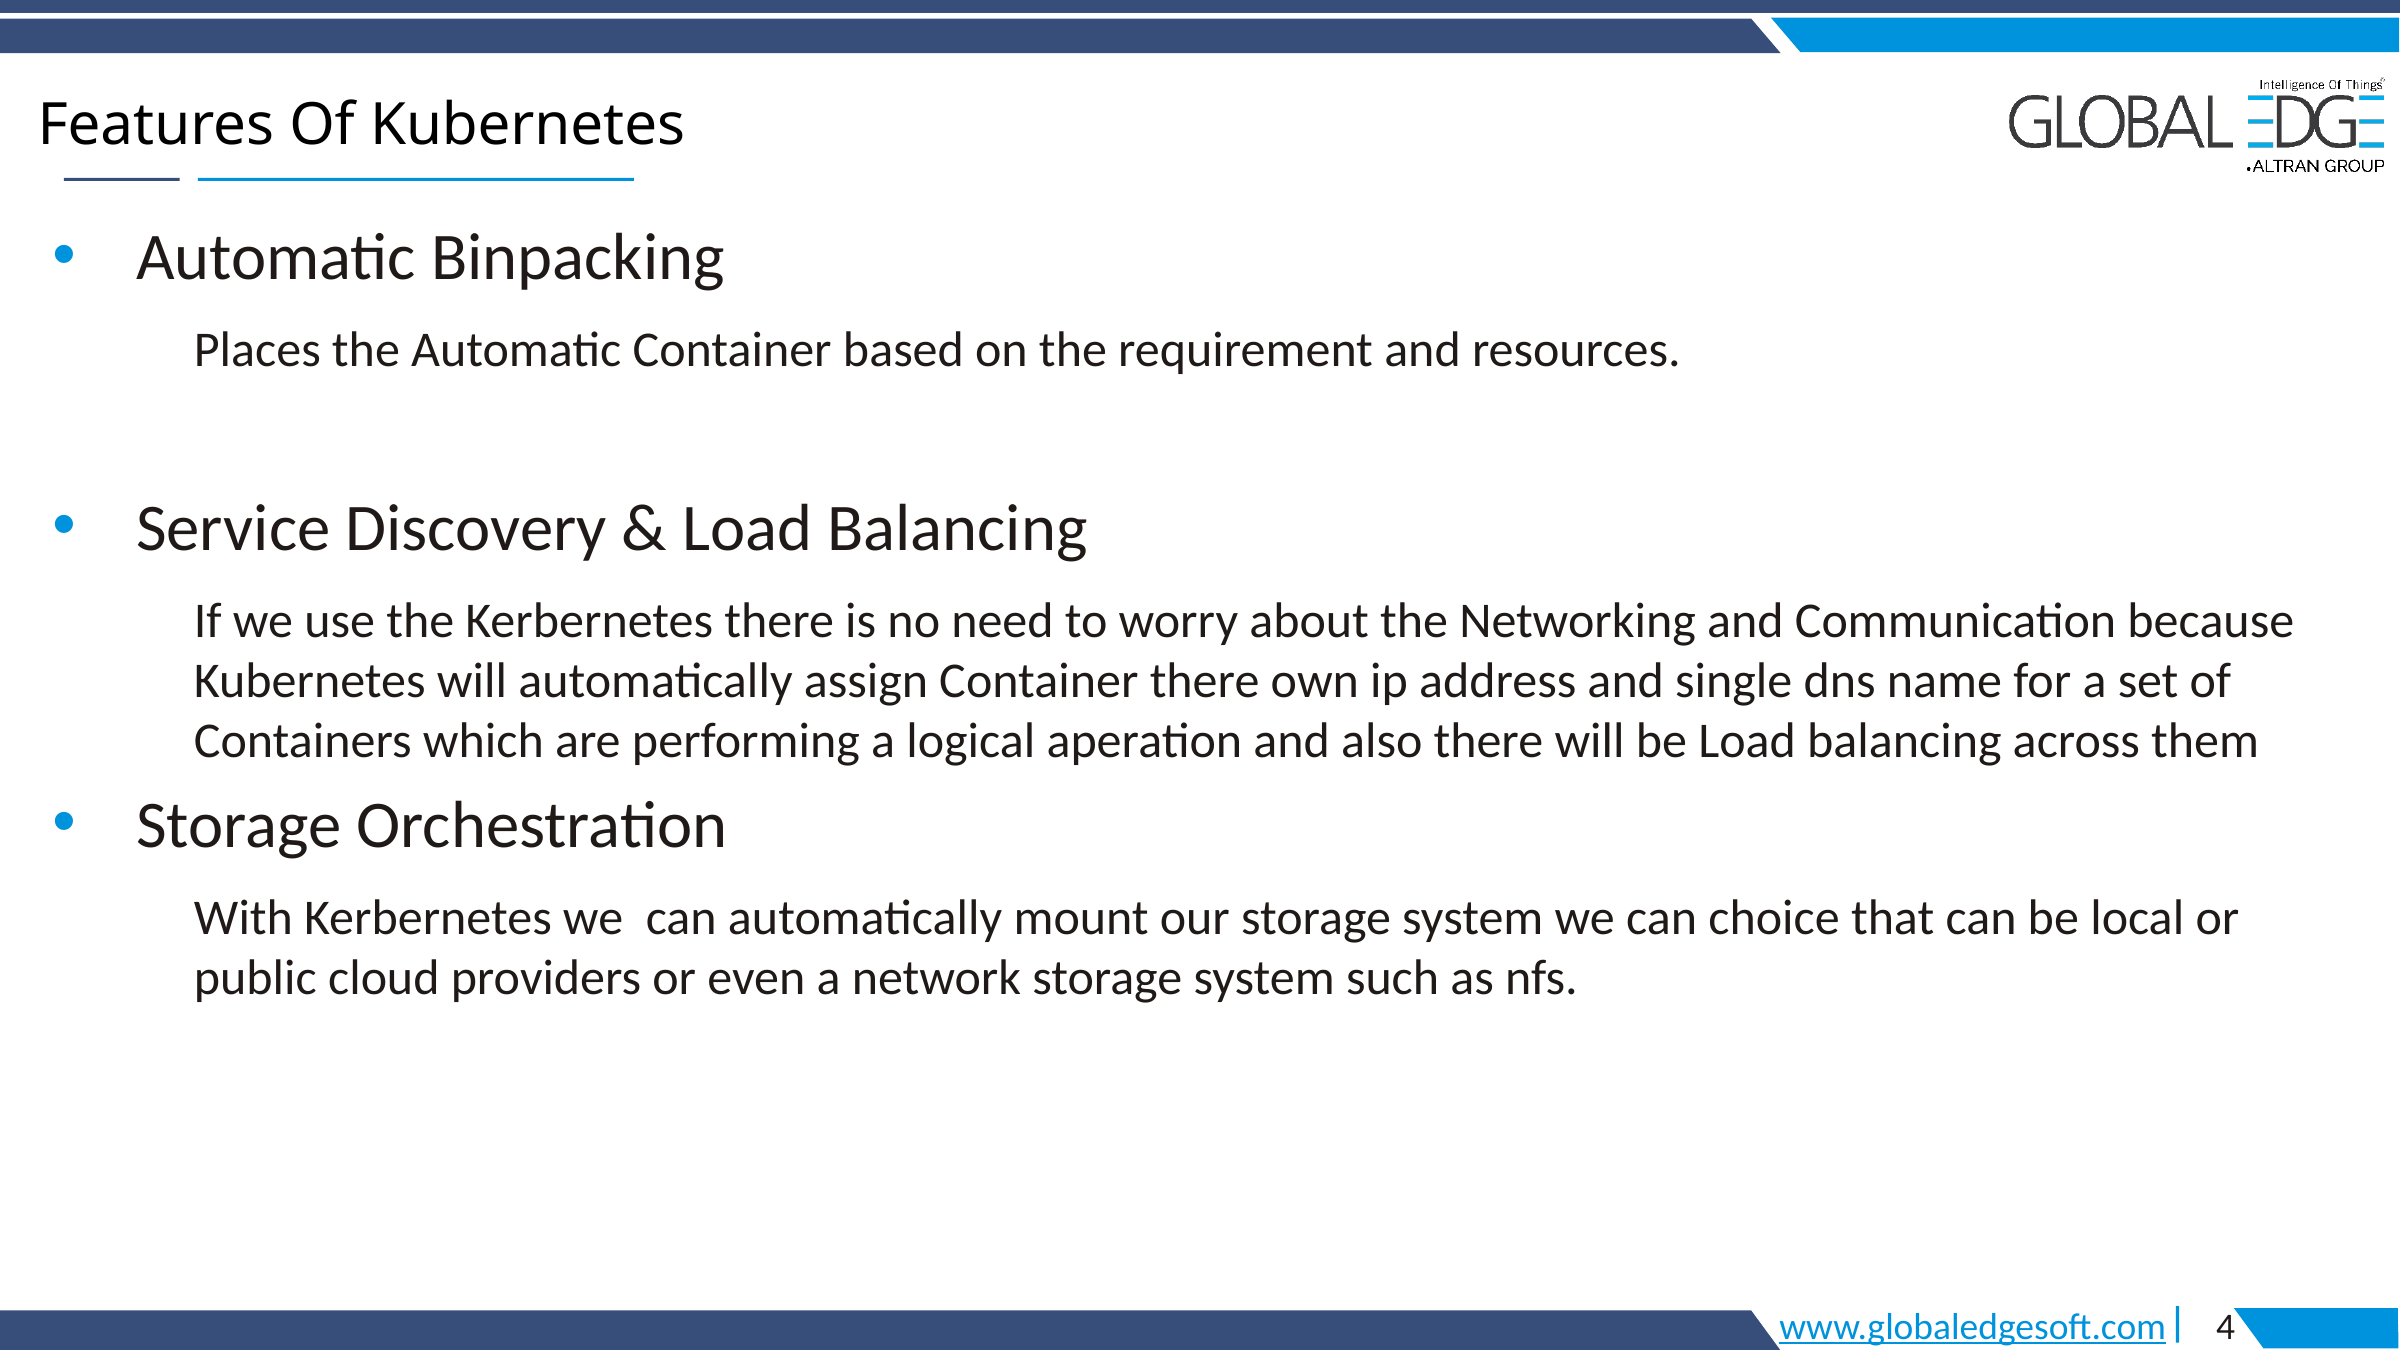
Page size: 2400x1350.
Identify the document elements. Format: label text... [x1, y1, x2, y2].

title Features Of Kubernetes [26, 64, 1977, 178]
picture [2001, 67, 2392, 182]
list Automatic Binpacking Places the Automatic Container based on the requirement and resources. Service Discovery & Load Balancing If we use the Kerbernetes there is no need to worry about the Networking and Communication because Kubernetes will automatically assign Container there own ip address and single dns name for a set of Containers which are performing a logical aperation and also there will be Load balancing across them Storage Orchestration With Kerbernetes we can automatically mount our storage system we can choice that can be local or public cloud providers or even a network storage system such as nfs. [40, 207, 2358, 1288]
